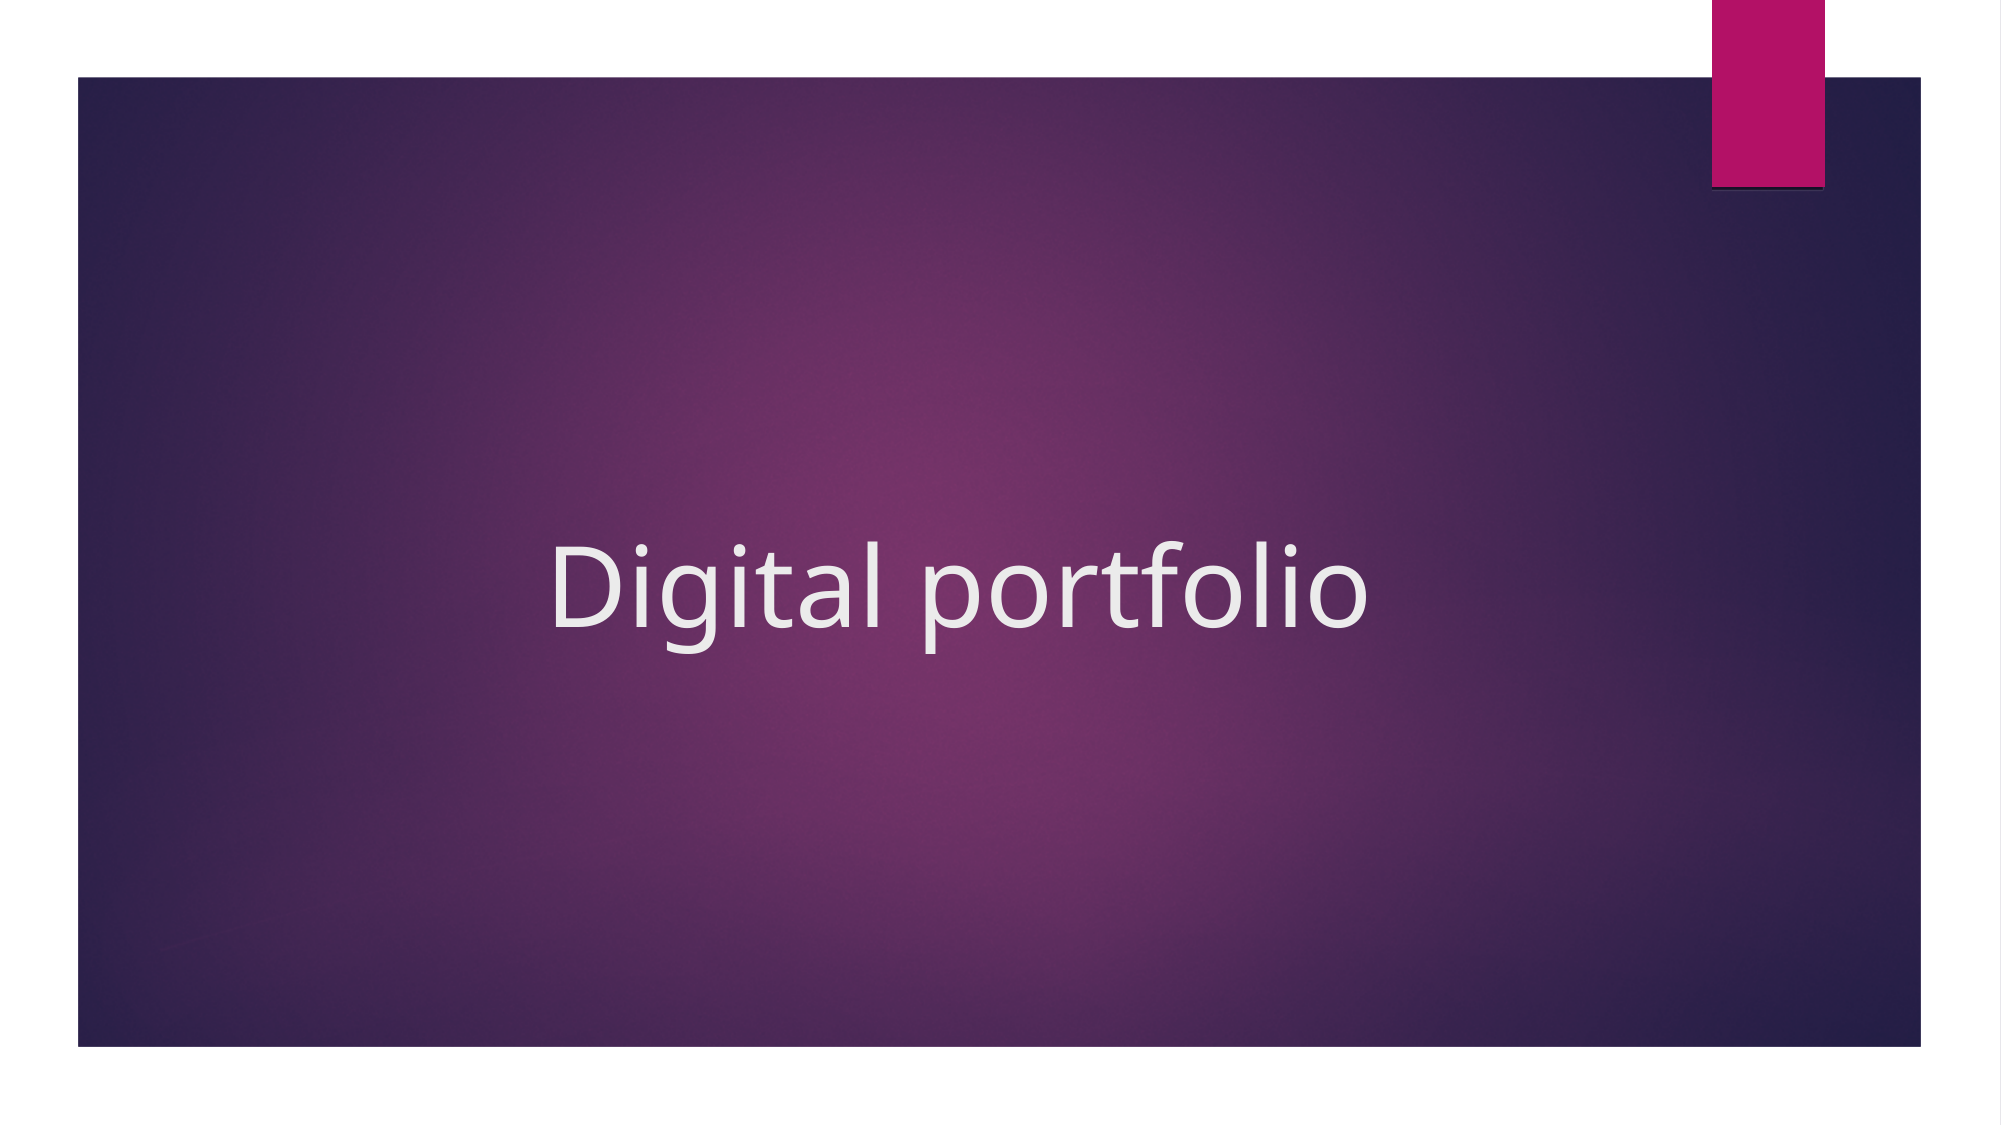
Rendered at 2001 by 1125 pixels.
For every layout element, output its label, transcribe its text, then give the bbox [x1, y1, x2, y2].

title Digital portfolio [530, 218, 1979, 658]
